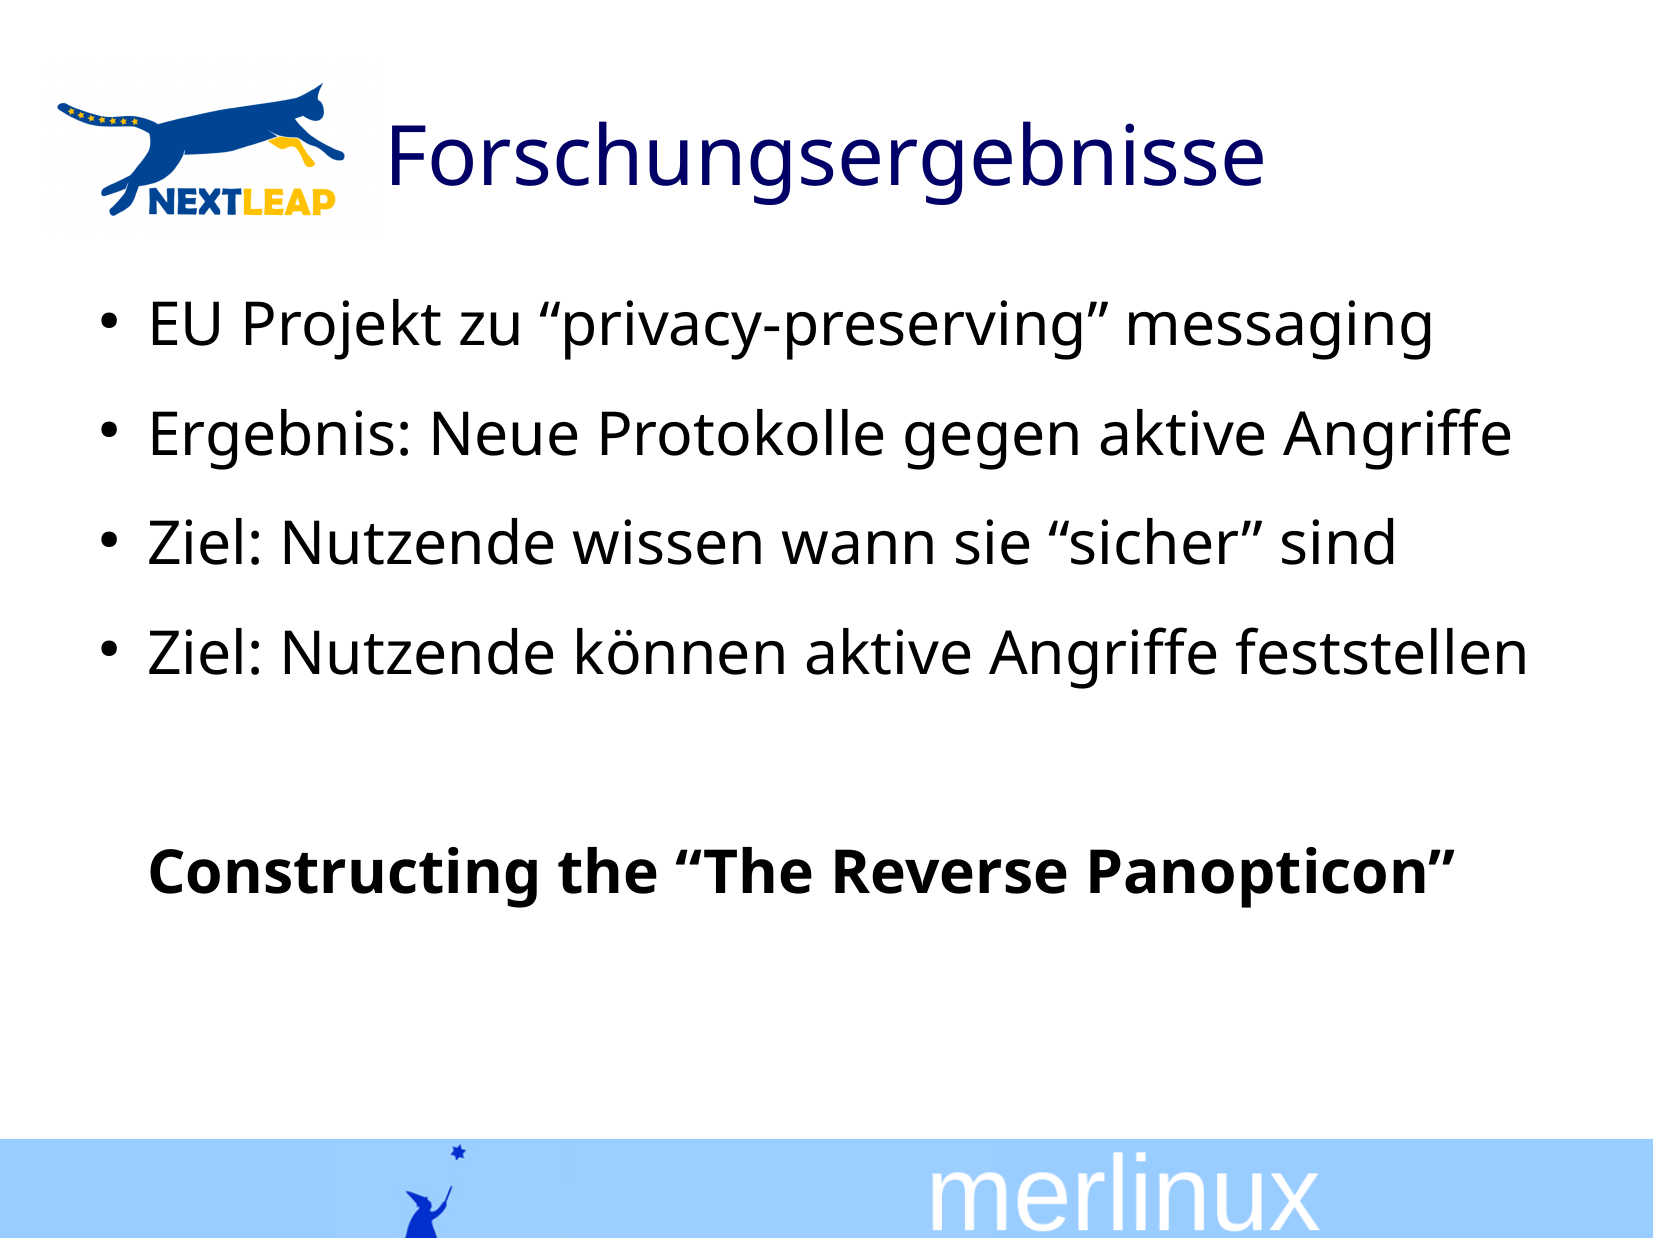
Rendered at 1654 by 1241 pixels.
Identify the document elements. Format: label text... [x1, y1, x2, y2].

title Forschungsergebnisse [82, 49, 1571, 257]
picture [0, 1139, 1653, 1238]
picture [45, 61, 377, 241]
list EU Projekt zu “privacy-preserving” messaging Ergebnis: Neue Protokolle gegen aktive Angriffe Ziel: Nutzende wissen wann sie “sicher” sind Ziel: Nutzende können aktive Angriffe feststellen Constructing the “The Reverse Panopticon” [82, 280, 1571, 1139]
